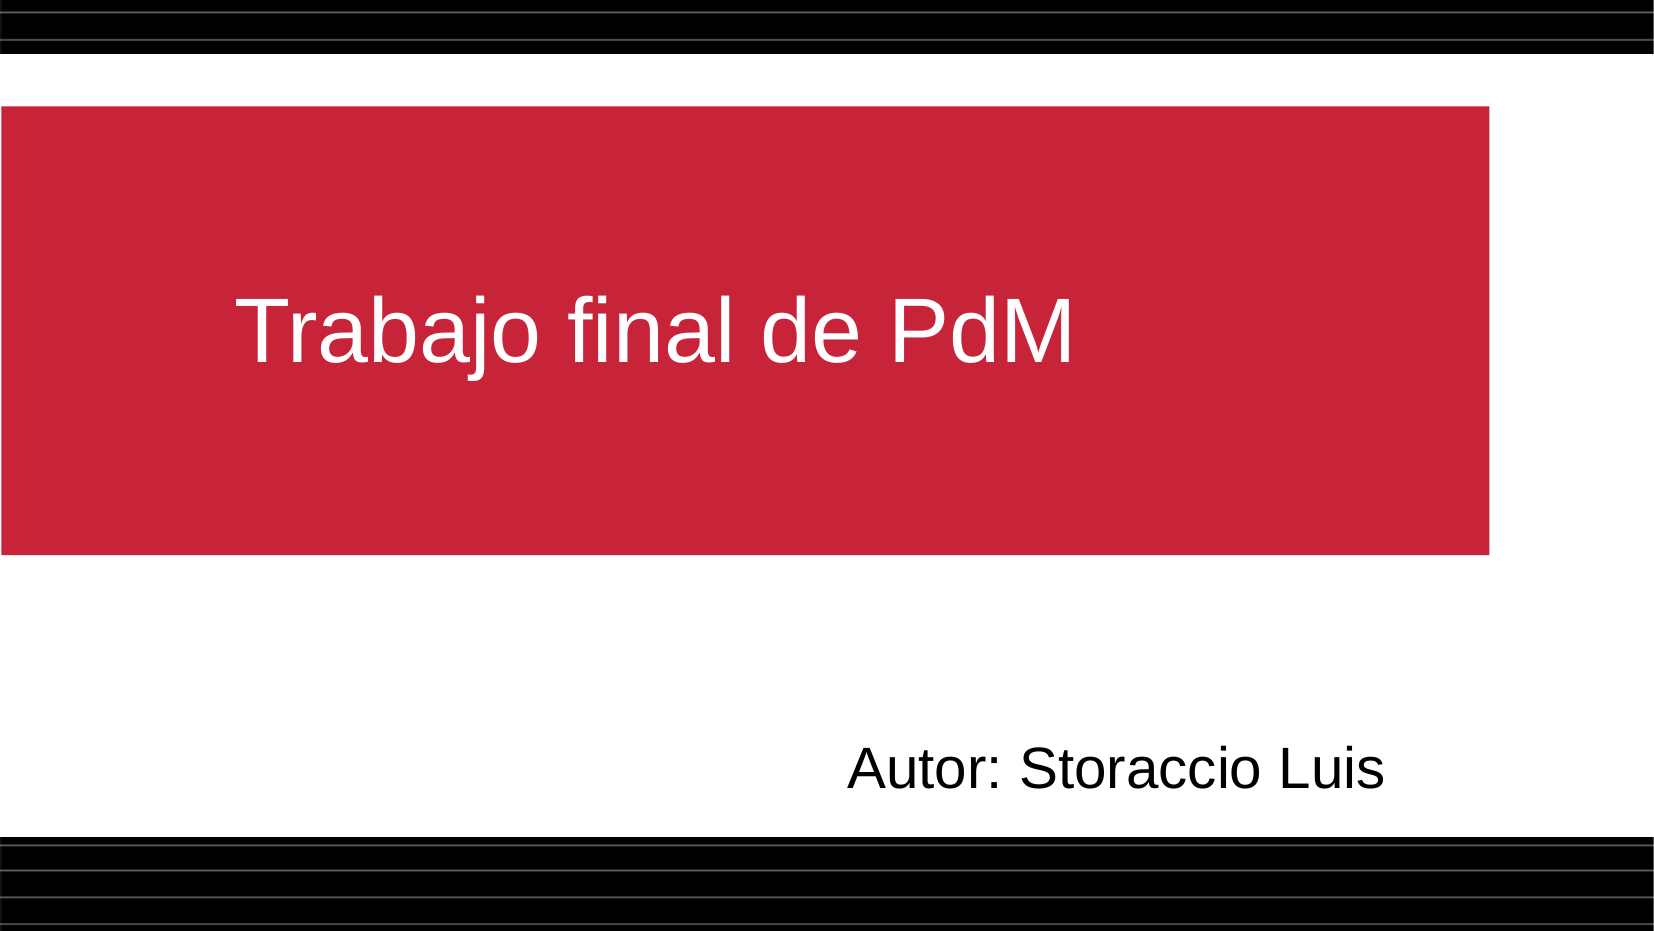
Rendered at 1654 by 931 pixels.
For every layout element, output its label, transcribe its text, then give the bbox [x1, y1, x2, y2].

subtitle Autor: Storaccio Luis [625, 590, 1489, 804]
picture [0, 0, 1654, 54]
picture [0, 837, 1654, 931]
title Trabajo final de PdM [1, 106, 1490, 556]
